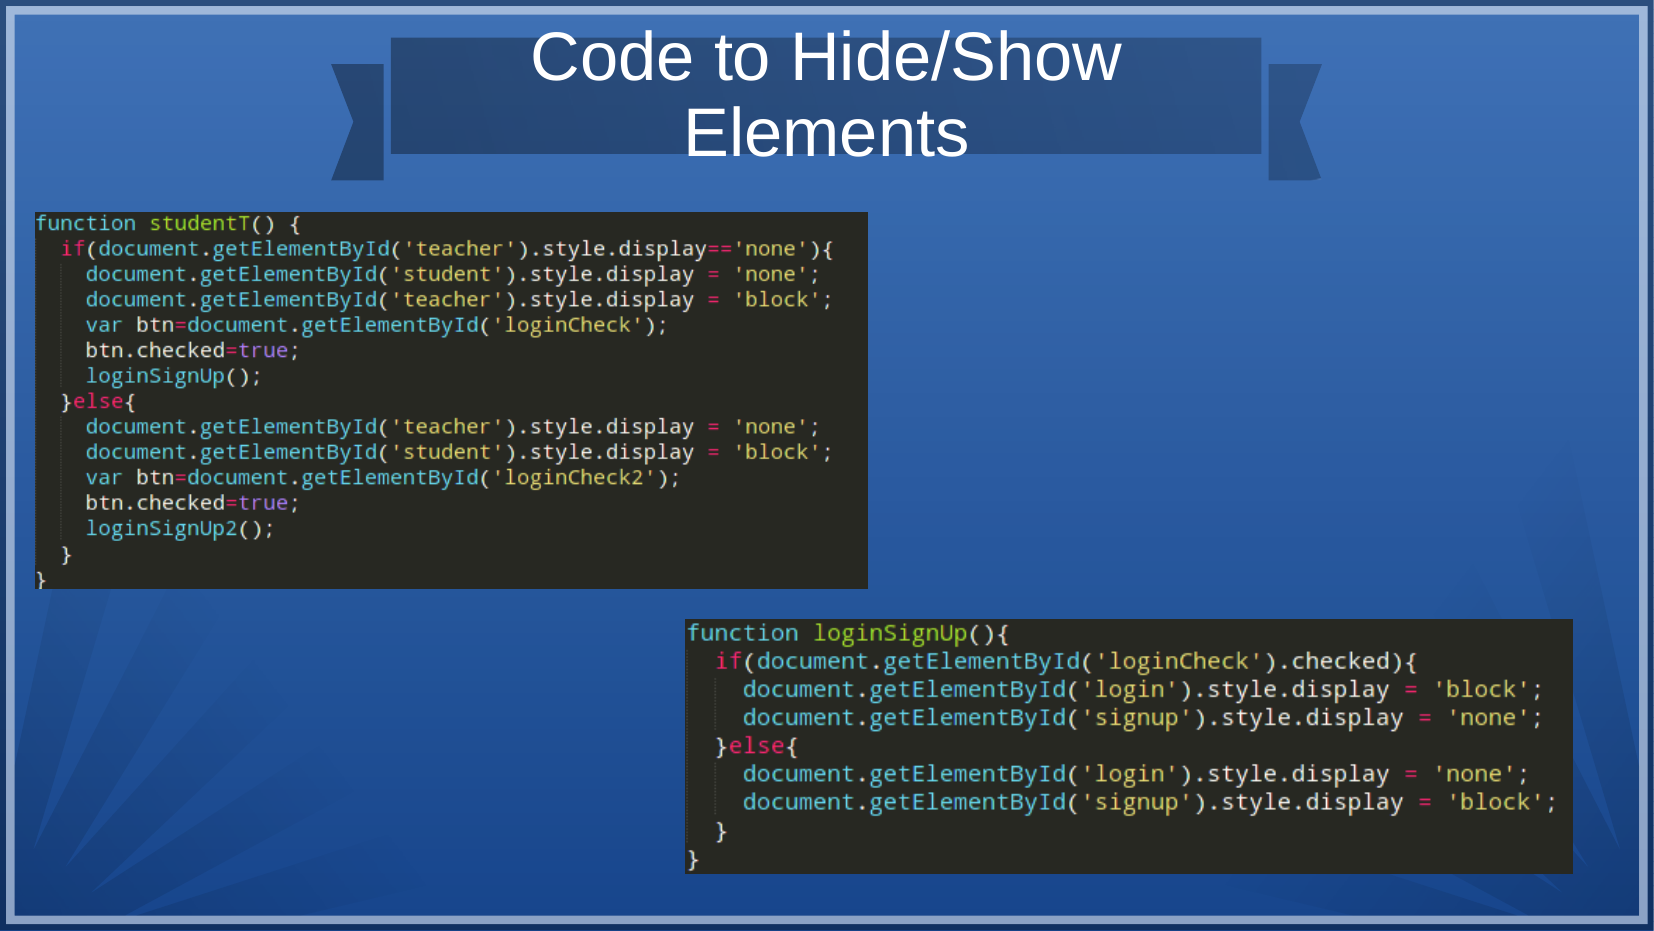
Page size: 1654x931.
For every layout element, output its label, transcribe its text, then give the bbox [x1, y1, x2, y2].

title Code to Hide/Show Elements [389, 17, 1264, 172]
picture [685, 619, 1573, 875]
picture [35, 212, 868, 589]
